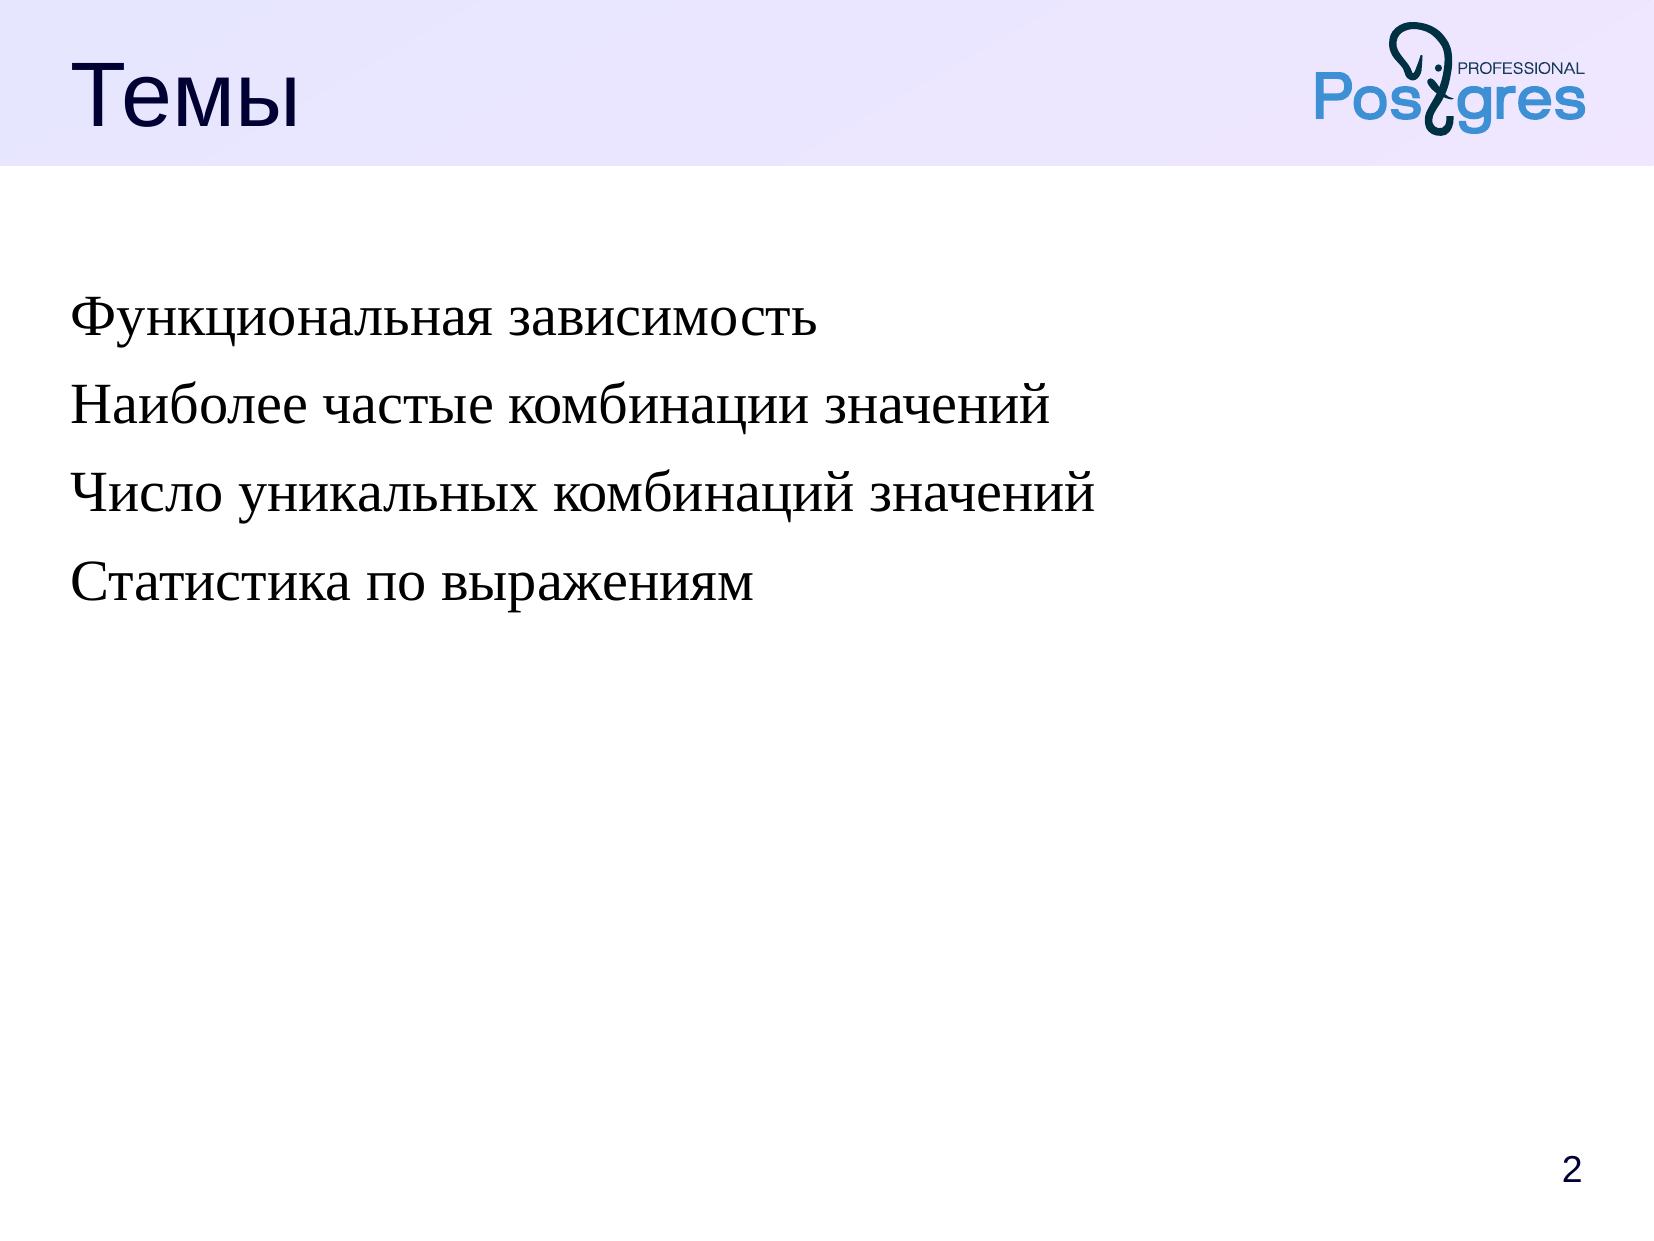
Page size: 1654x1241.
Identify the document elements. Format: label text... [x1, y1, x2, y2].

list Функциональная зависимость Наиболее частые комбинации значений Число уникальных комбинаций значений Статистика по выражениям [70, 283, 1583, 1141]
title Темы [70, 43, 1241, 147]
